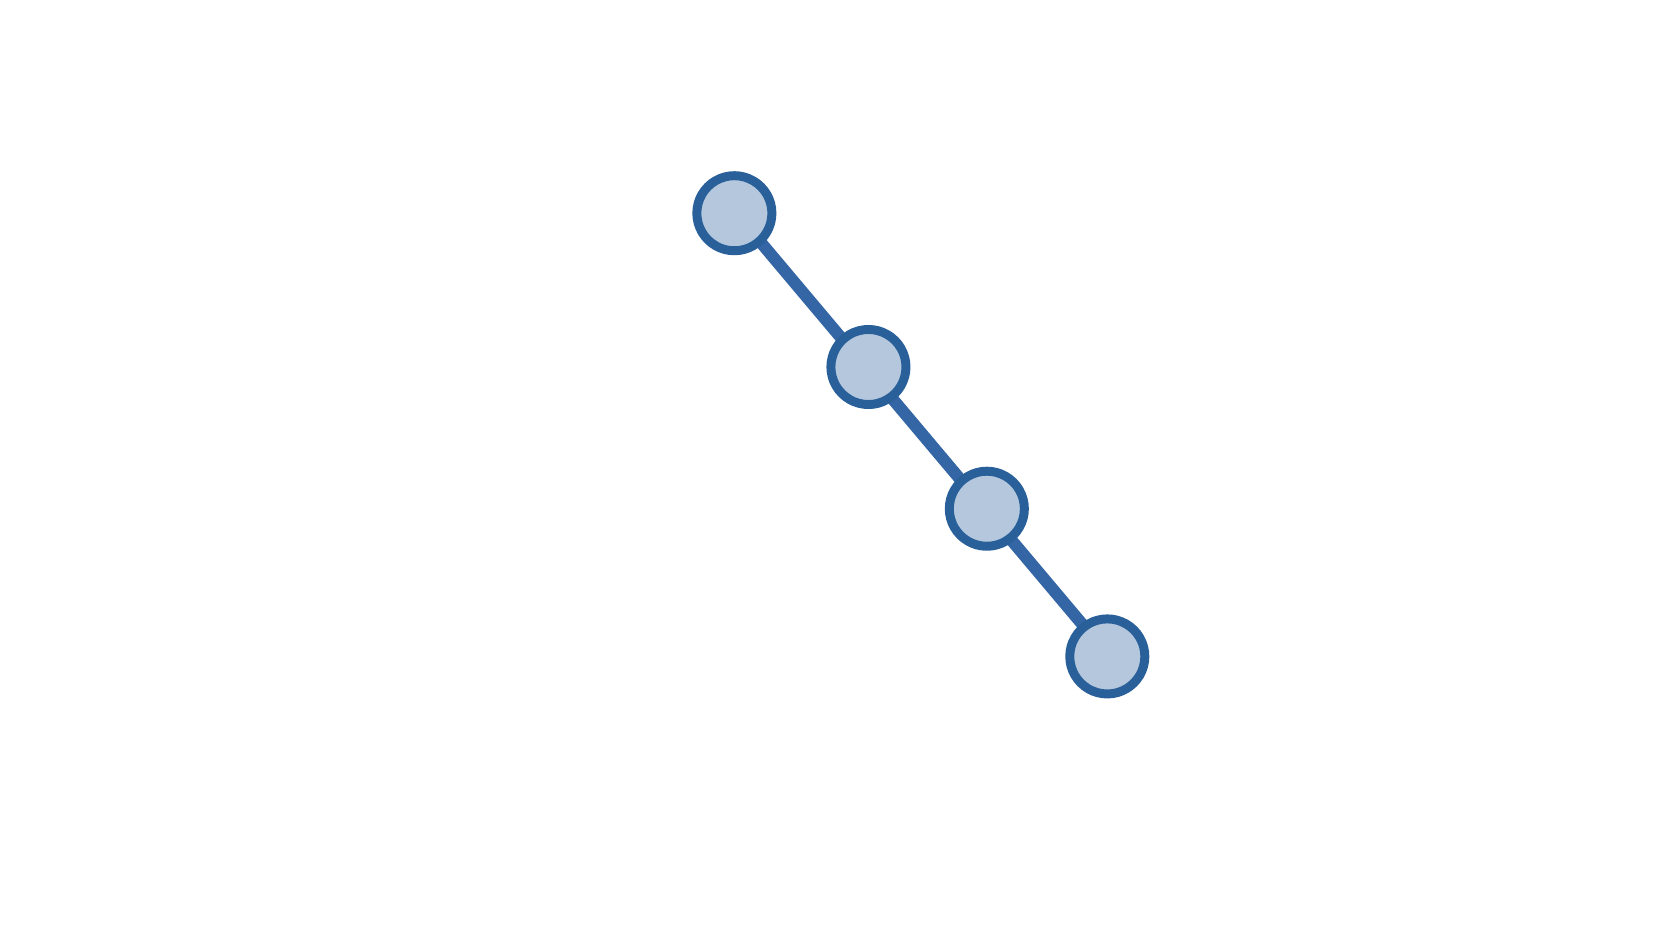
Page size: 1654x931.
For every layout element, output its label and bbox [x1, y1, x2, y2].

text_box [1069, 618, 1145, 694]
text_box [696, 175, 772, 251]
text_box [830, 329, 906, 405]
text_box [949, 471, 1025, 547]
